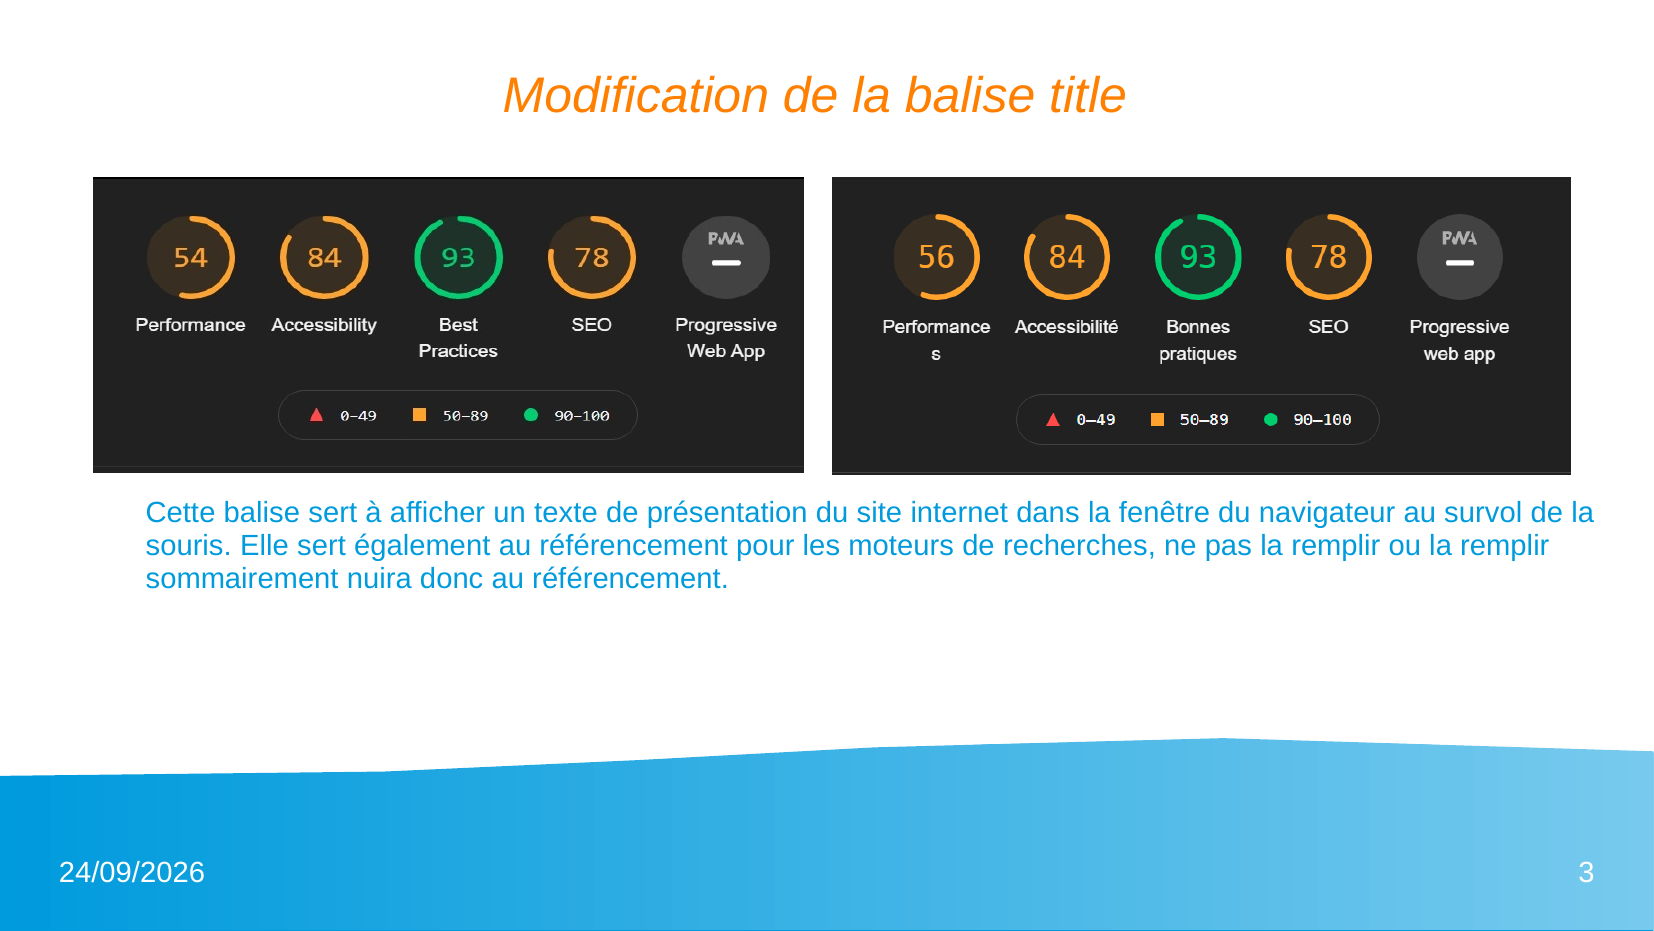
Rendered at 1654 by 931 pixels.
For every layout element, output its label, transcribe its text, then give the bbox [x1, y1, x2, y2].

picture [832, 177, 1571, 475]
title Modification de la balise title [93, 0, 1570, 178]
list Cette balise sert à afficher un texte de présentation du site internet dans la fenêtre du navigateur au survol de la souris. Elle sert également au référencement pour les moteurs de recherches, ne pas la remplir ou la remplir sommairement nuira donc au référencement. [74, 496, 1611, 721]
picture [93, 177, 804, 473]
